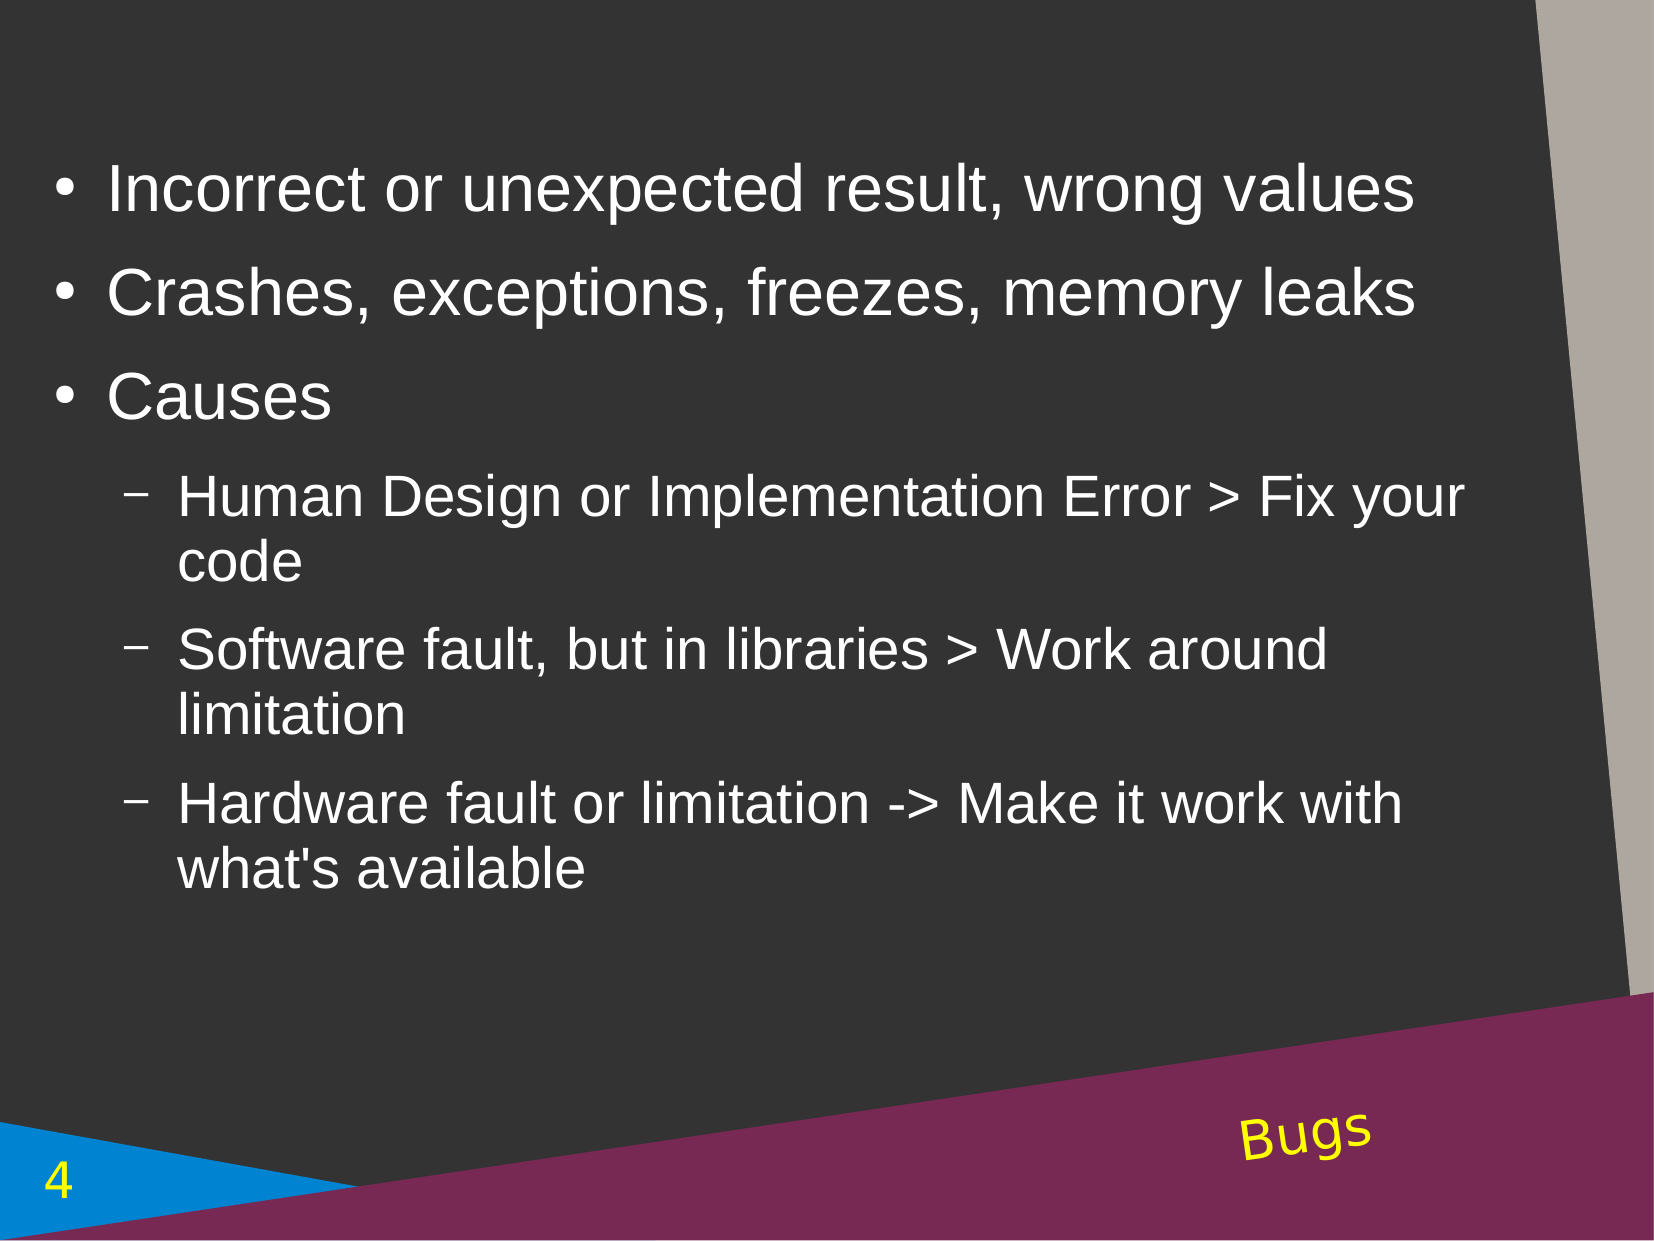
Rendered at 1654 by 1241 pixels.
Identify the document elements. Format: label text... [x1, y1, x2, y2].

list Incorrect or unexpected result, wrong values Crashes, exceptions, freezes, memory leaks Causes Human Design or Implementation Error > Fix your code Software fault, but in libraries > Work around limitation Hardware fault or limitation -> Make it work with what's available [35, 59, 1524, 993]
title Bugs [956, 995, 1654, 1241]
